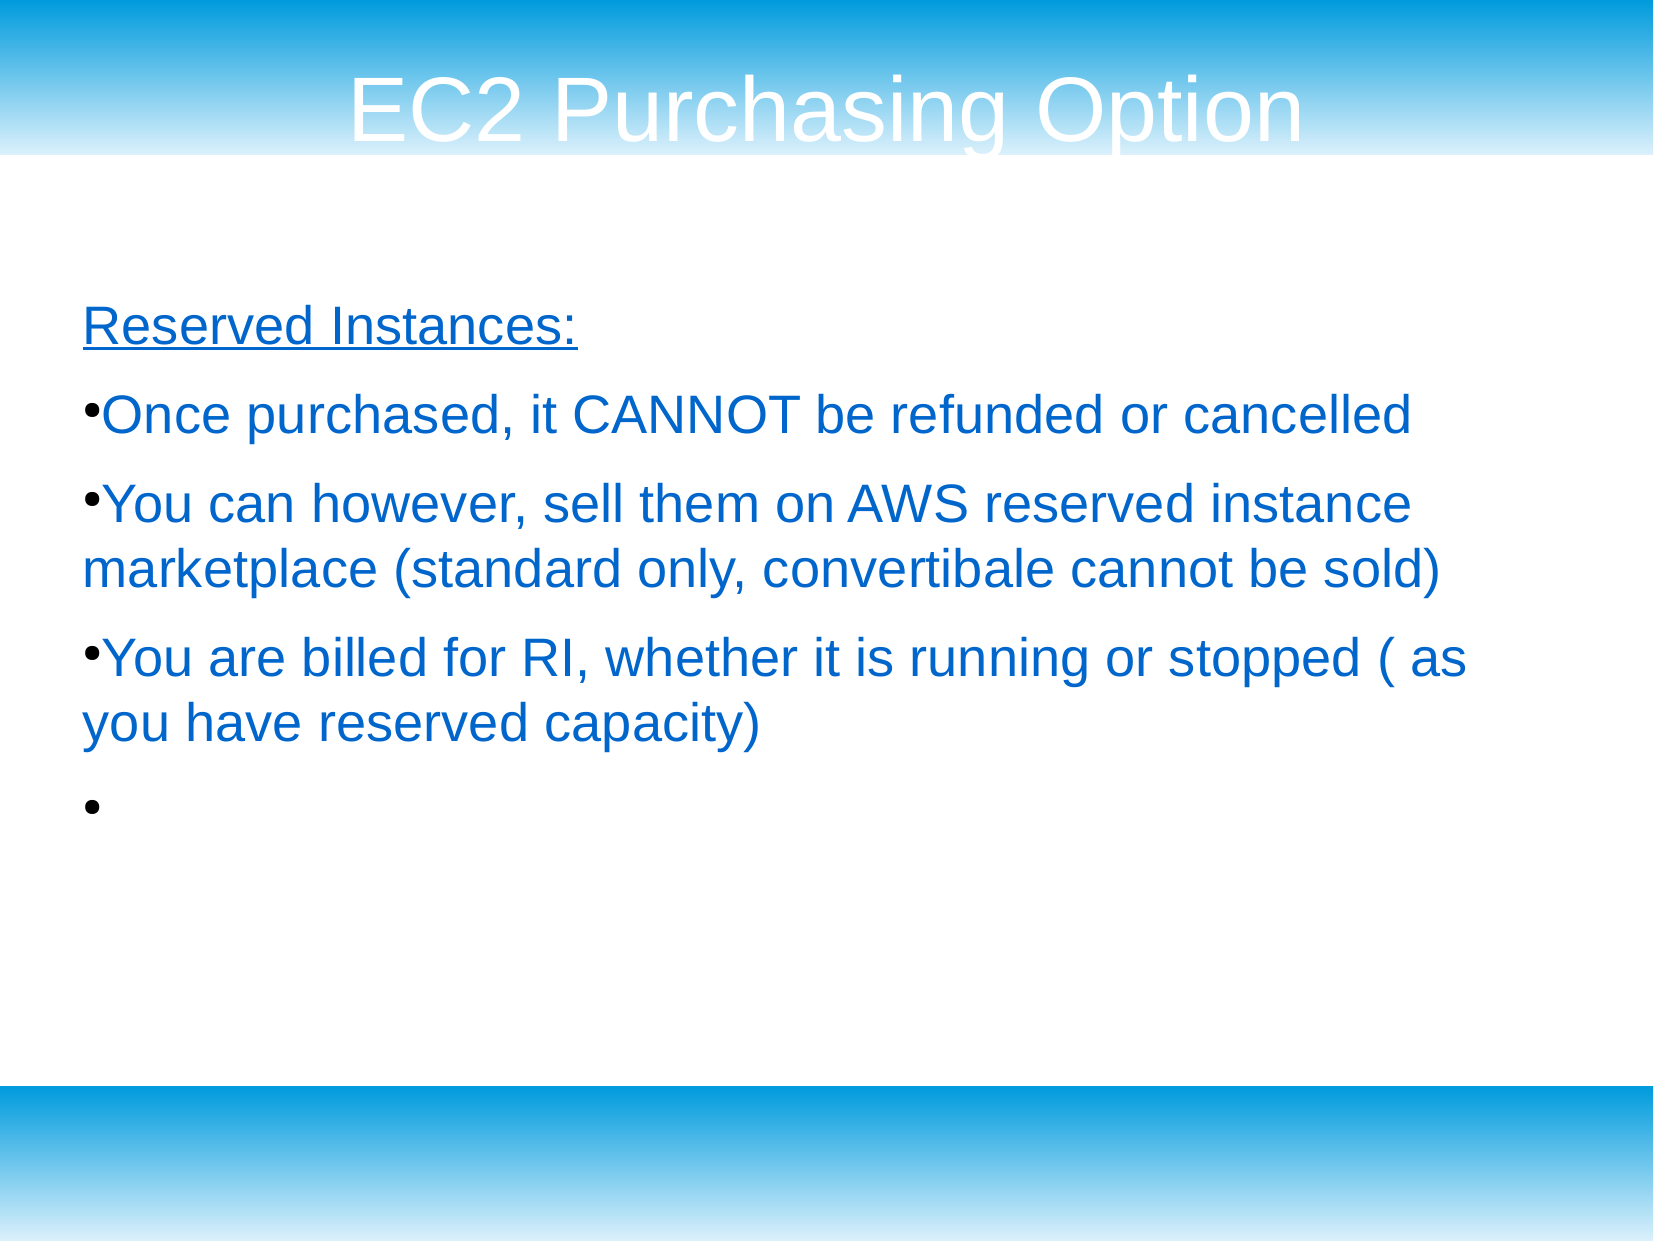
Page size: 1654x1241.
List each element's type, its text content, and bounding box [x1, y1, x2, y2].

title EC2 Purchasing Option [82, 49, 1571, 155]
list Reserved Instances: Once purchased, it CANNOT be refunded or cancelled You can however, sell them on AWS reserved instance marketplace (standard only, convertibale cannot be sold) You are billed for RI, whether it is running or stopped ( as you have reserved capacity) [82, 290, 1571, 1010]
